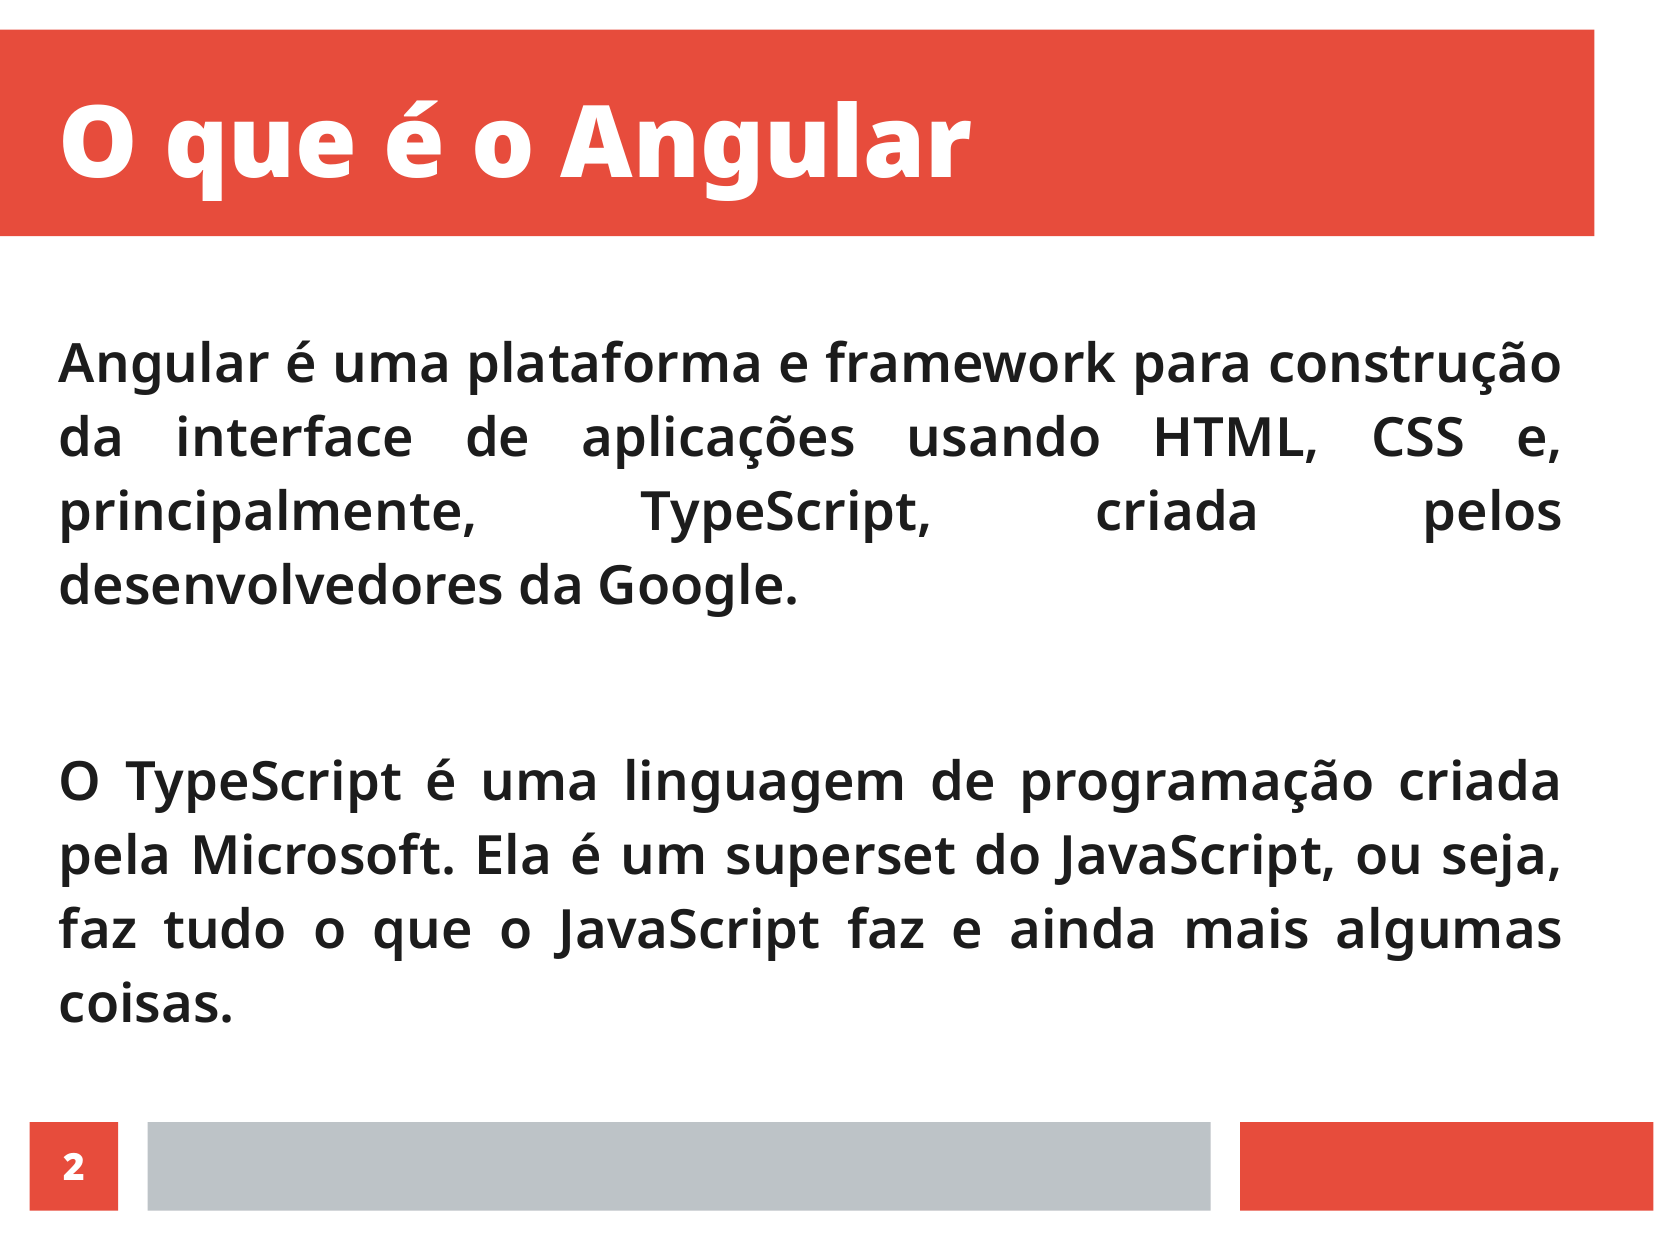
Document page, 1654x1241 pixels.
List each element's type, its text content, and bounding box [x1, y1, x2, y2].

list Angular é uma plataforma e framework para construção da interface de aplicações usando HTML, CSS e, principalmente, TypeScript, criada pelos desenvolvedores da Google. O TypeScript é uma linguagem de programação criada pela Microsoft. Ela é um superset do JavaScript, ou seja, faz tudo o que o JavaScript faz e ainda mais algumas coisas. [59, 324, 1565, 1093]
title O que é o Angular [59, 59, 1595, 207]
